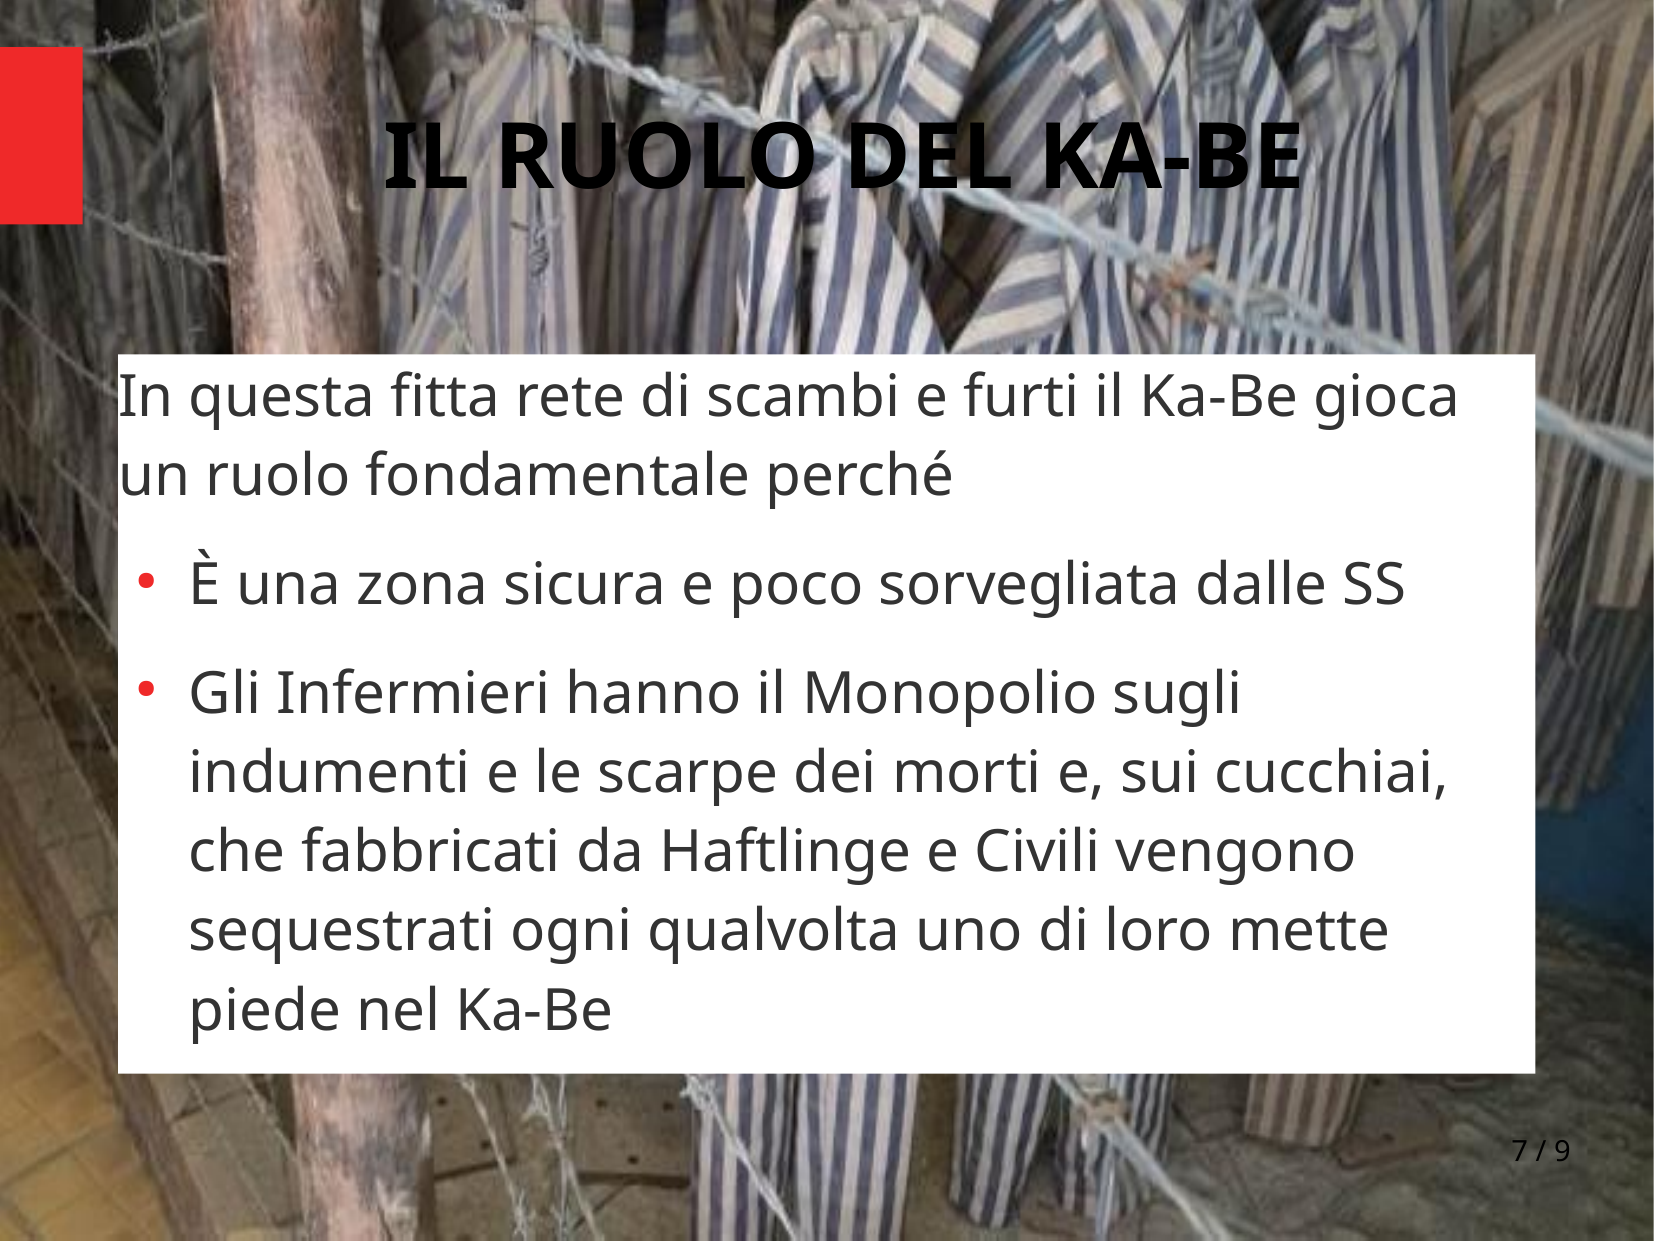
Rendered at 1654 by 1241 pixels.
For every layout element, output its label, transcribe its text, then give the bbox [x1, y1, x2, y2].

picture [0, 0, 1654, 1241]
title IL RUOLO DEL KA-BE [118, 49, 1571, 257]
list In questa fitta rete di scambi e furti il Ka-Be gioca un ruolo fondamentale perché È una zona sicura e poco sorvegliata dalle SS Gli Infermieri hanno il Monopolio sugli indumenti e le scarpe dei morti e, sui cucchiai, che fabbricati da Haftlinge e Civili vengono sequestrati ogni qualvolta uno di loro mette piede nel Ka-Be [118, 354, 1536, 1074]
